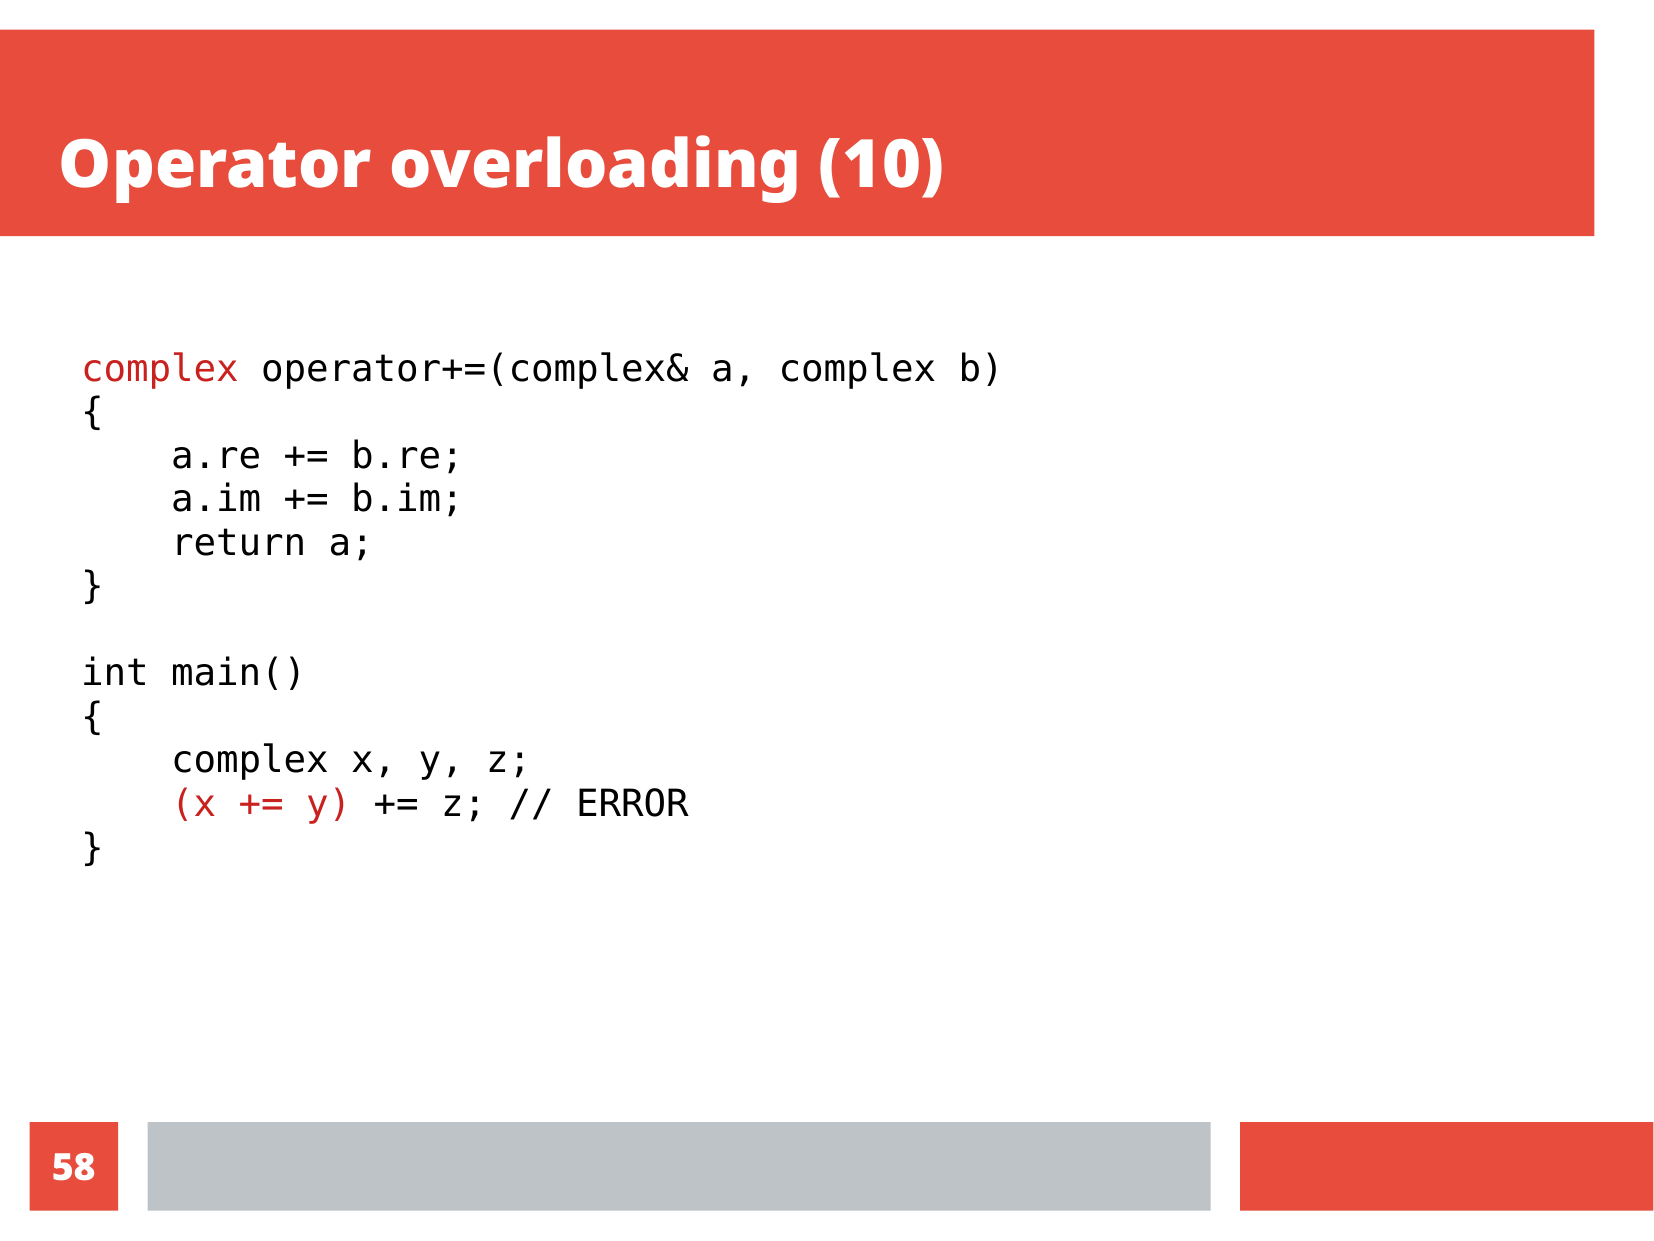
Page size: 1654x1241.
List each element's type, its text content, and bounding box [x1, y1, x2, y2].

title Operator overloading (10) [59, 59, 1595, 207]
text_box complex operator+=(complex& a, complex b) { a.re += b.re; a.im += b.im; return a; } int main() { complex x, y, z; (x += y) += z; // ERROR } [66, 339, 1099, 920]
